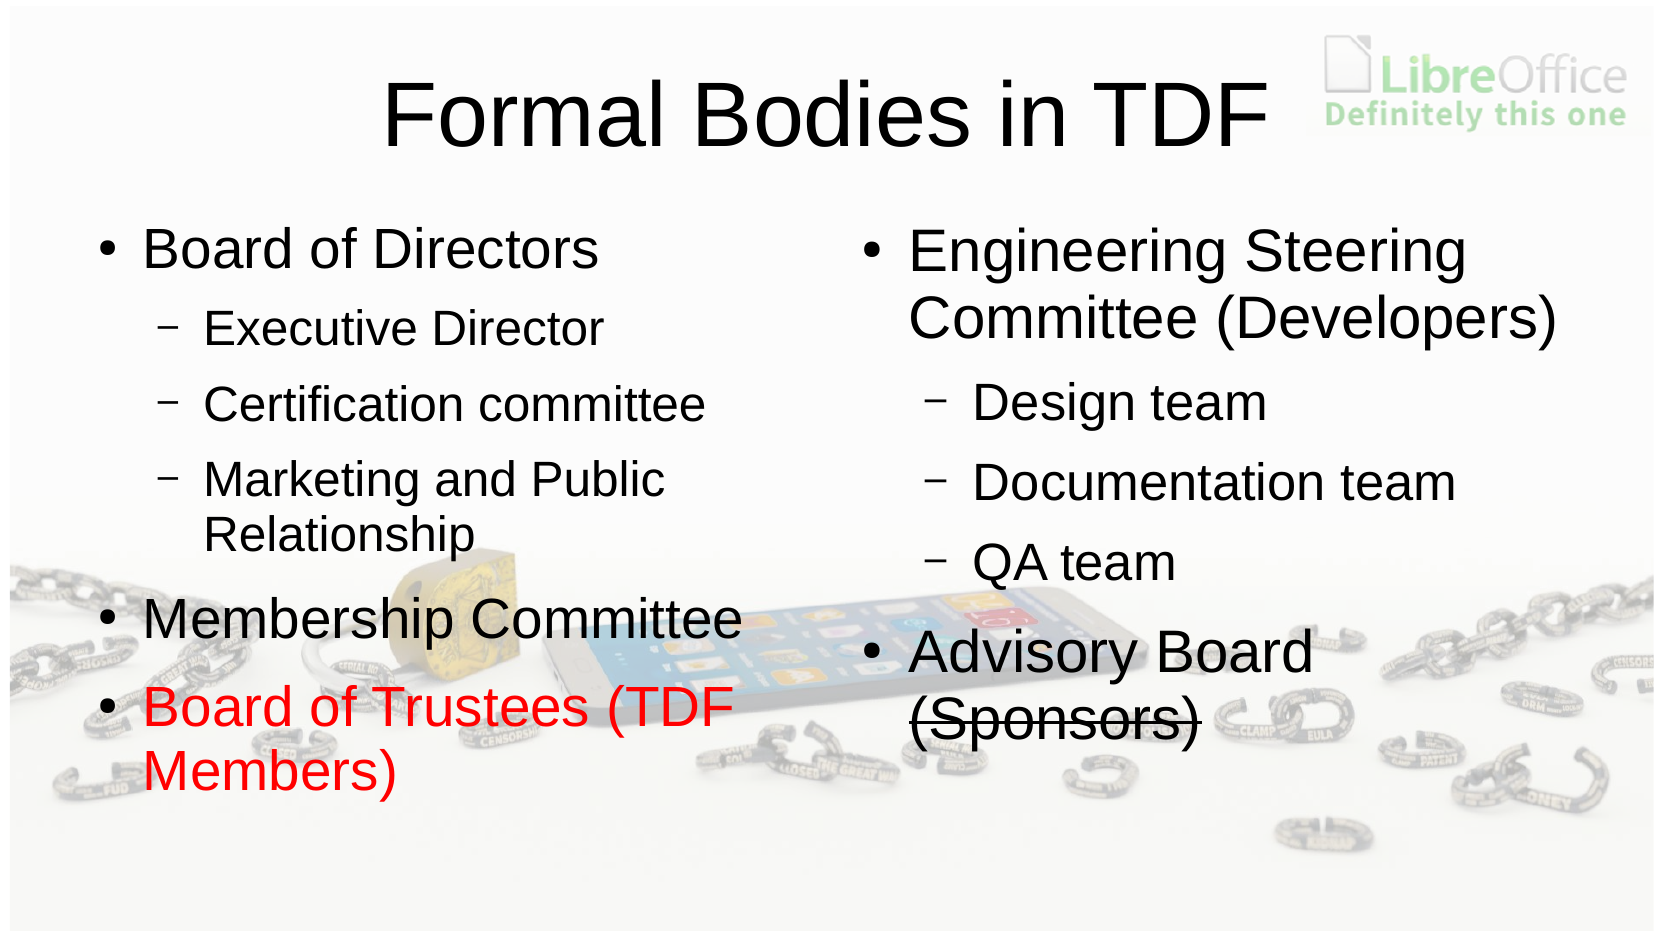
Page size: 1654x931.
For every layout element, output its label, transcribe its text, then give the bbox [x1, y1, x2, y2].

list Board of Directors Executive Director Certification committee Marketing and Public Relationship Membership Committee Board of Trustees (TDF Members) [82, 217, 809, 815]
list Engineering Steering Committee (Developers) Design team Documentation team QA team Advisory Board (Sponsors) [845, 217, 1572, 804]
title Formal Bodies in TDF [82, 37, 1571, 193]
picture [9, 6, 1654, 931]
